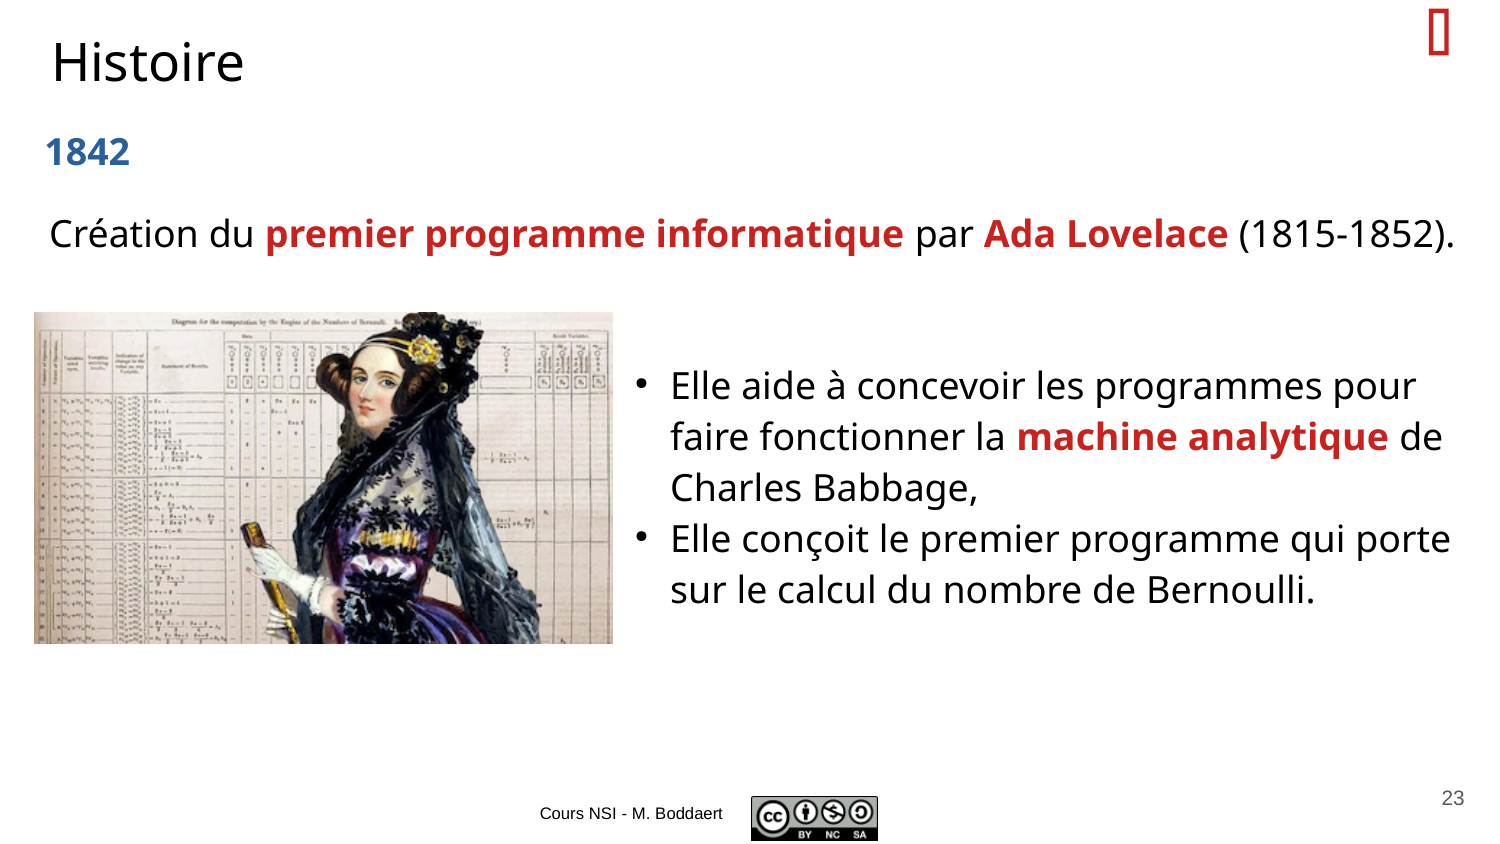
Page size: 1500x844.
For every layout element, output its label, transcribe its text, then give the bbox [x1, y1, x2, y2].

picture [34, 312, 613, 644]
slide_number <numéro> [1389, 764, 1480, 830]
title Histoire [51, 13, 1449, 108]
text_box Création du premier programme informatique par Ada Lovelace (1815-1852). [34, 200, 1500, 266]
picture [751, 796, 878, 841]
text_box 1842 [29, 120, 1477, 178]
text_box Elle aide à concevoir les programmes pour faire fonctionner la machine analytique de Charles Babbage, Elle conçoit le premier programme qui porte sur le calcul du nombre de Bernoulli. [620, 351, 1500, 672]
text_box  [1412, 0, 1500, 90]
